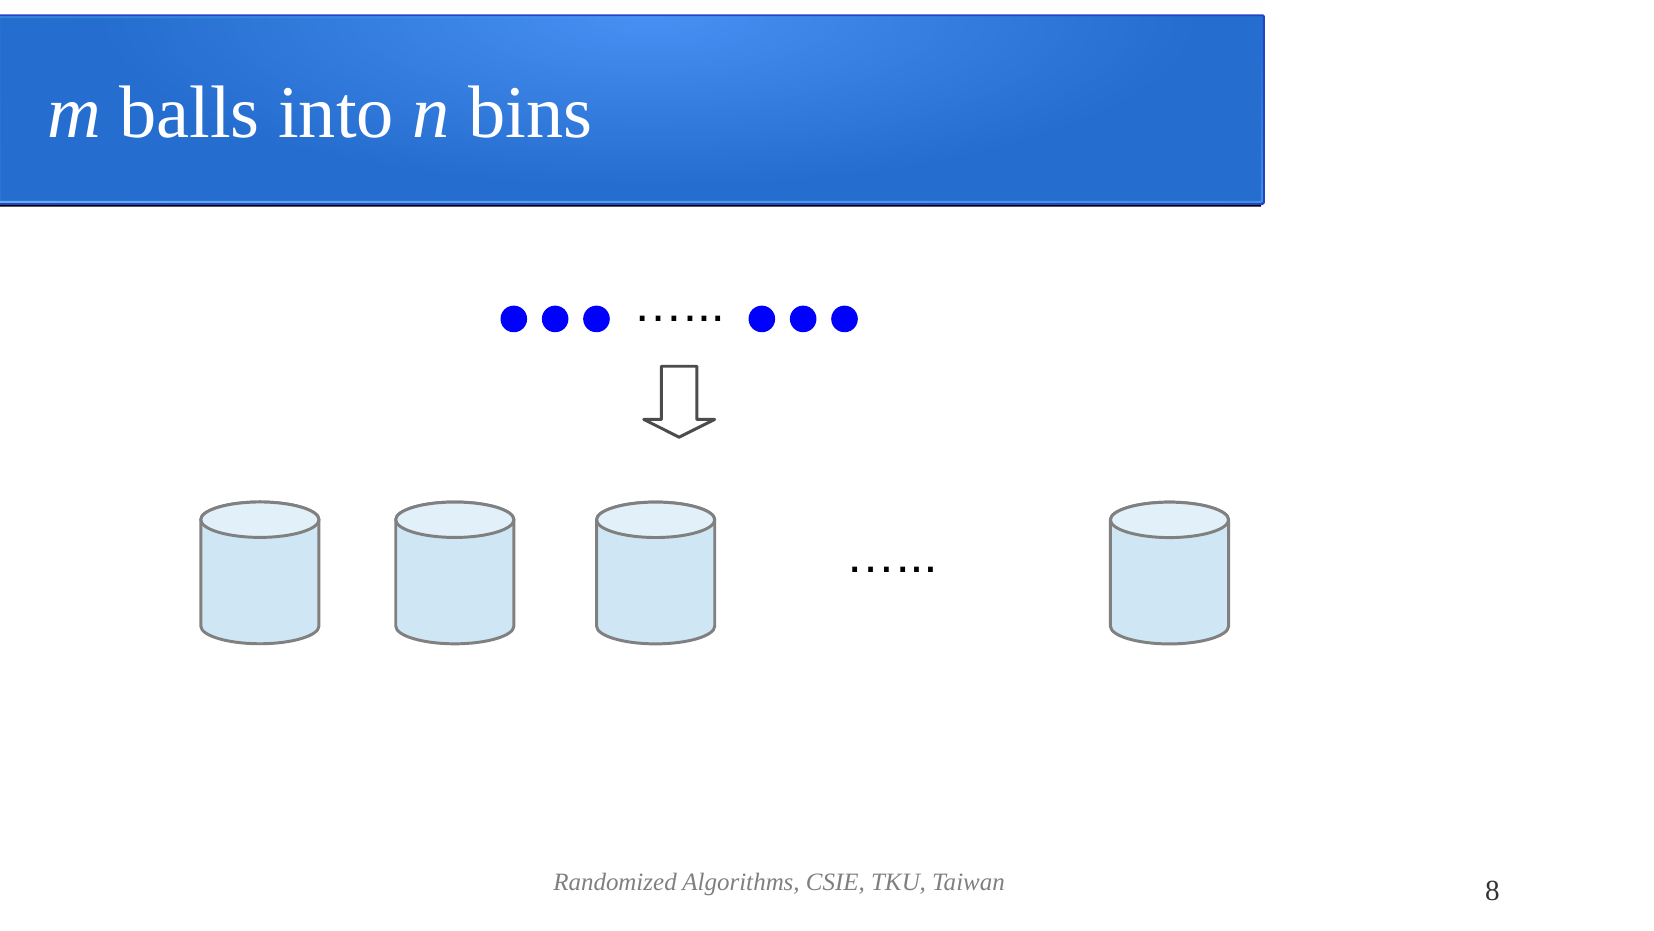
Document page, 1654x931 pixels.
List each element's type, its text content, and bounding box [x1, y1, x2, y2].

text_box …... [614, 269, 745, 340]
text_box [501, 307, 526, 331]
text_box [543, 307, 567, 331]
text_box [1110, 522, 1229, 644]
text_box [596, 522, 715, 644]
text_box [395, 521, 514, 644]
text_box [791, 307, 816, 331]
text_box [584, 307, 609, 331]
text_box [750, 307, 774, 331]
text_box [832, 307, 857, 331]
text_box [643, 366, 715, 438]
title m balls into n bins [47, 35, 1199, 189]
text_box [200, 521, 319, 644]
text_box …... [826, 519, 957, 591]
